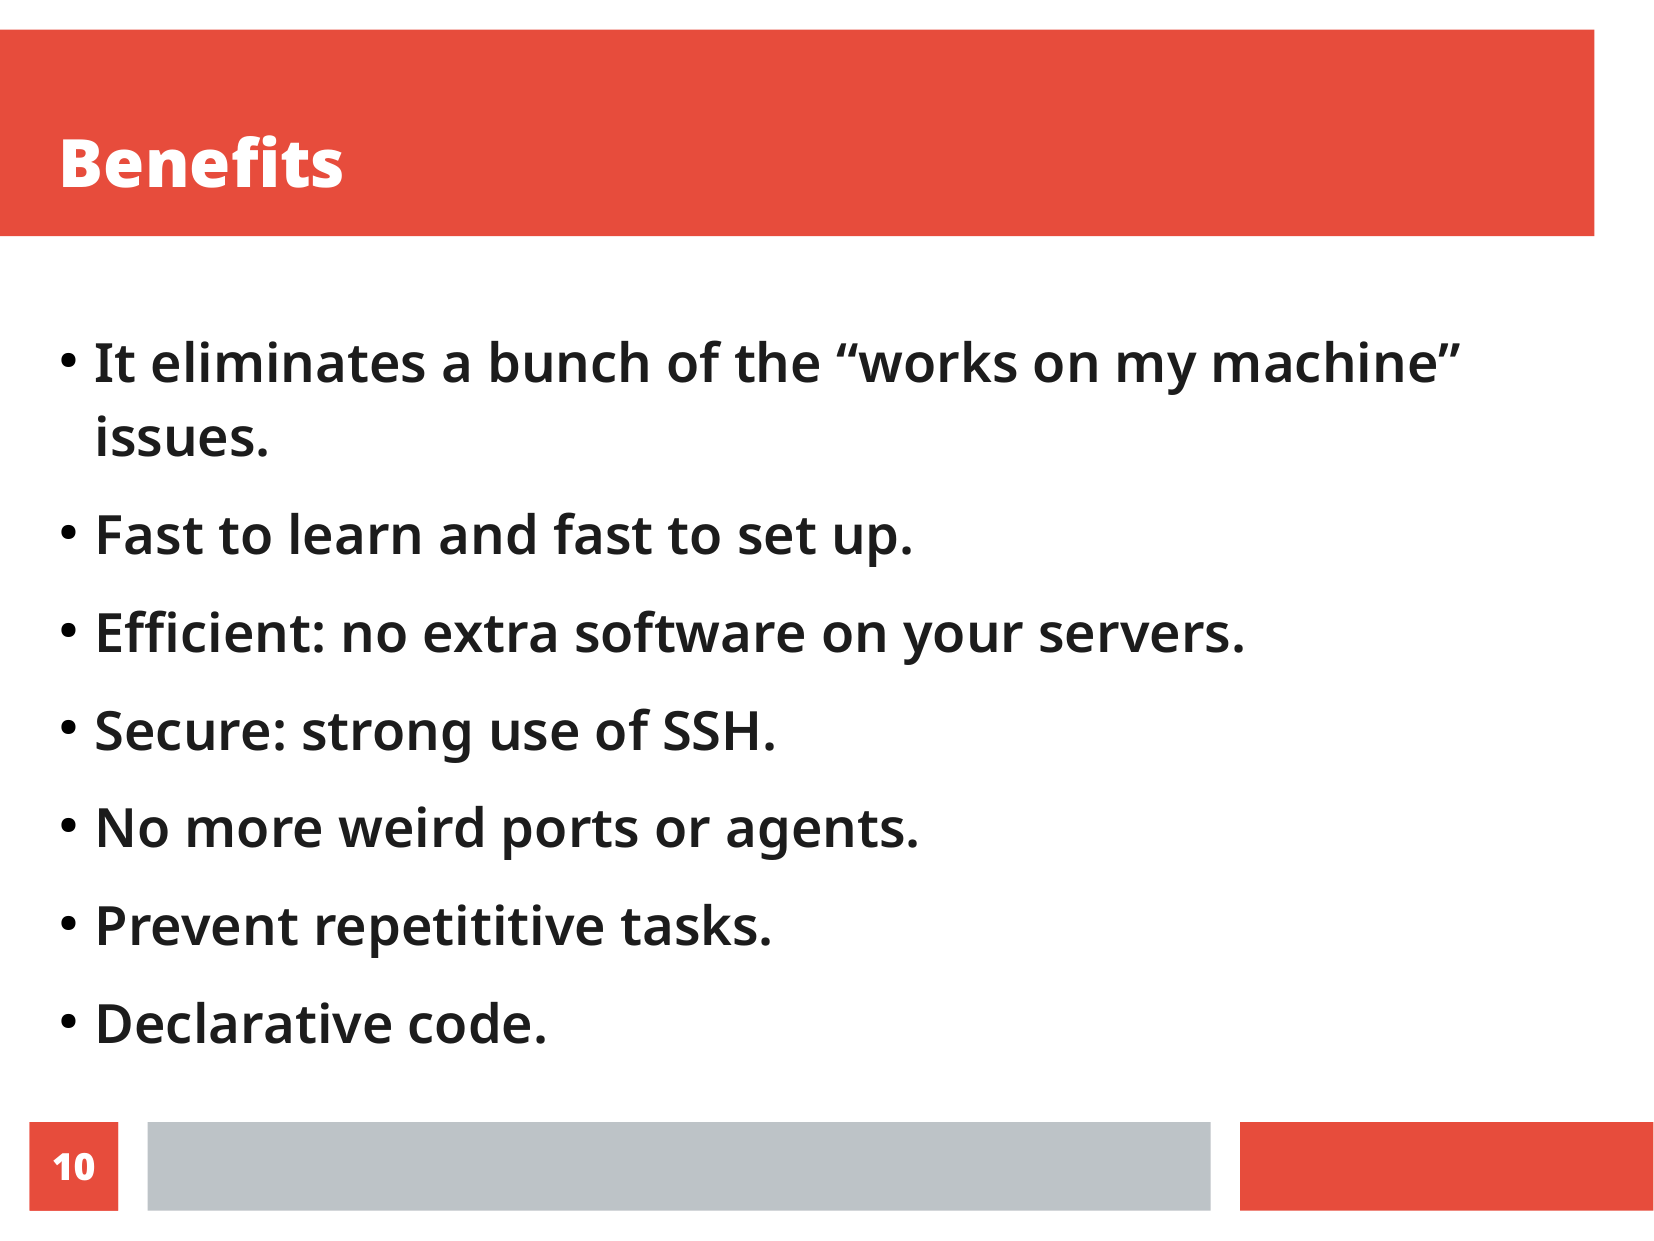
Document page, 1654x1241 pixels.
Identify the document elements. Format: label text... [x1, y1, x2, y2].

title Benefits [59, 59, 1595, 207]
list It eliminates a bunch of the “works on my machine” issues. Fast to learn and fast to set up. Efficient: no extra software on your servers. Secure: strong use of SSH. No more weird ports or agents. Prevent repetititive tasks. Declarative code. [59, 324, 1565, 1093]
